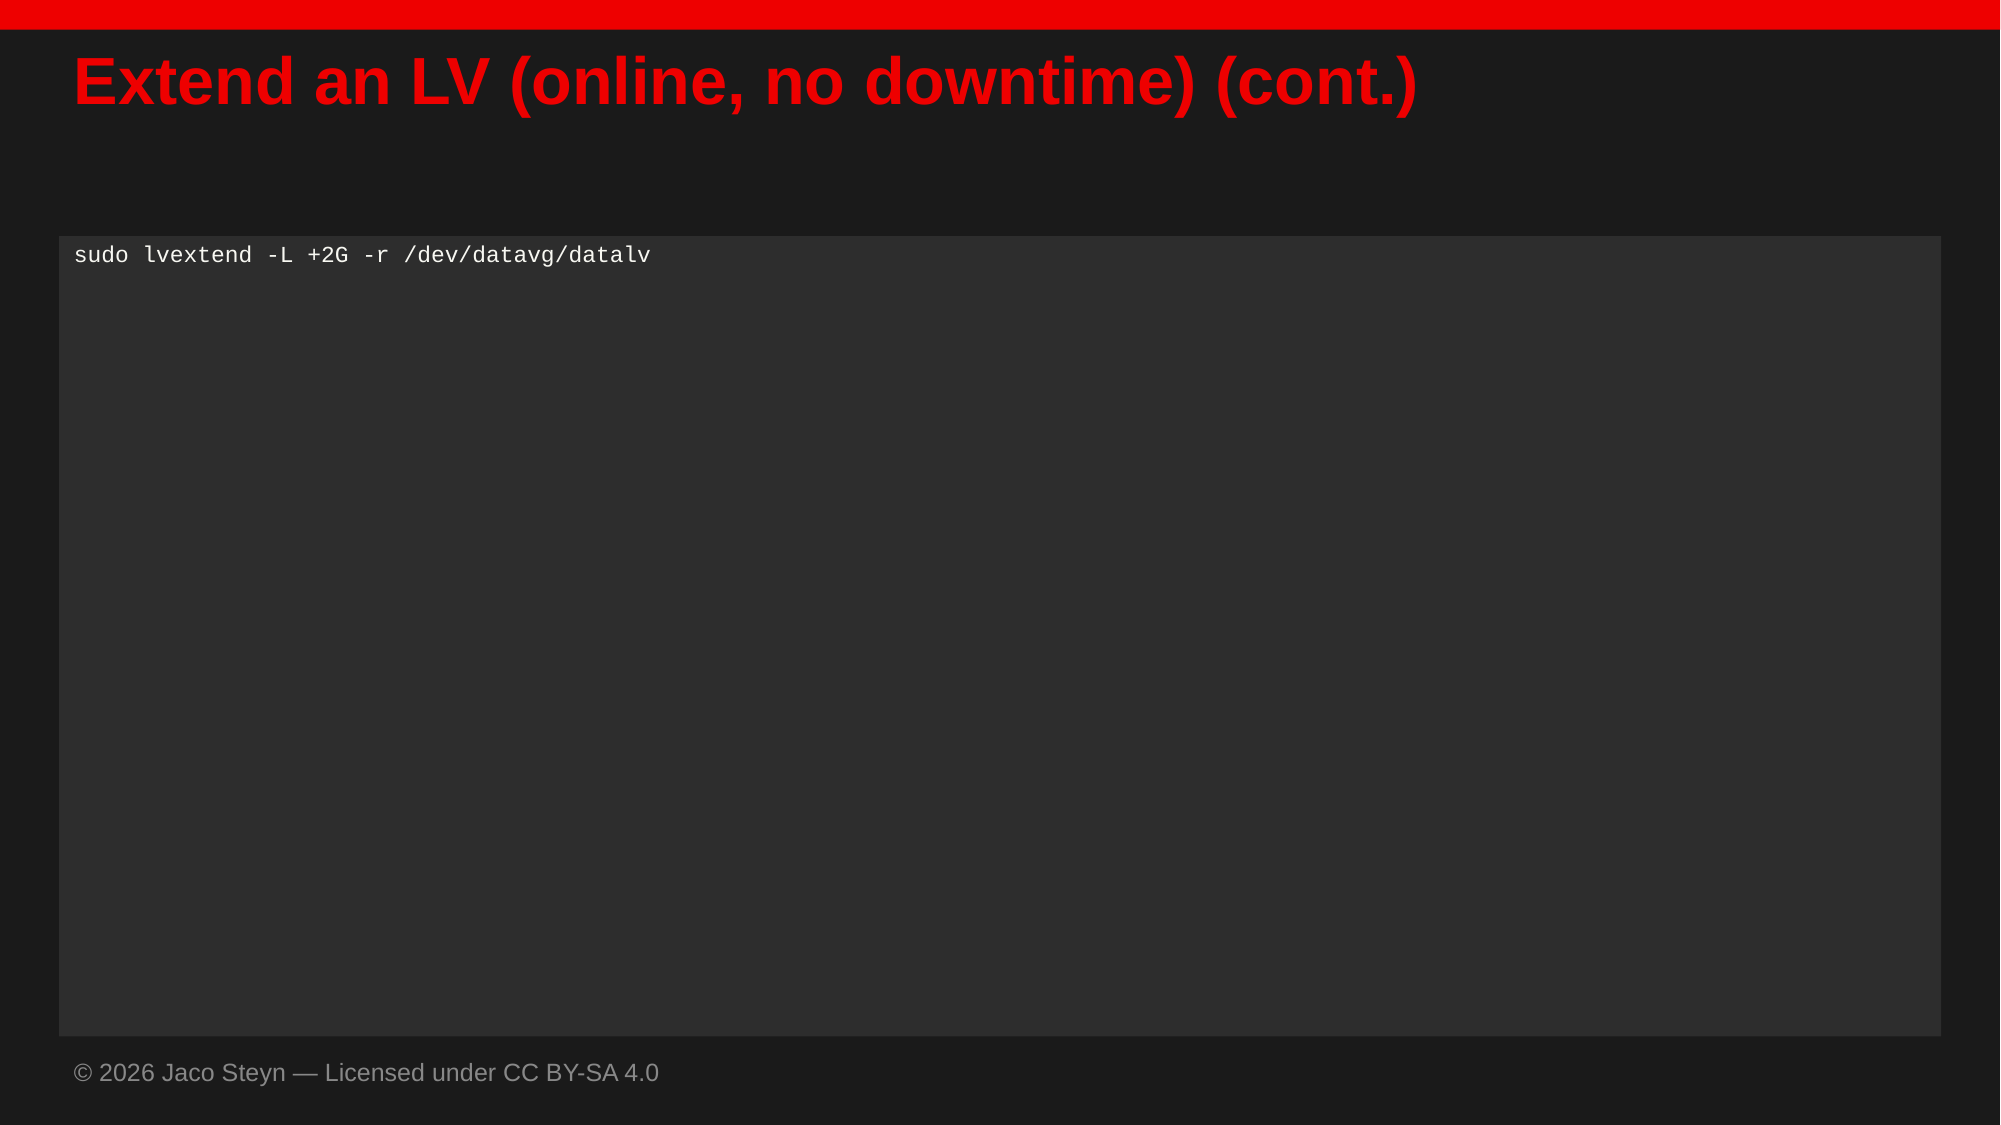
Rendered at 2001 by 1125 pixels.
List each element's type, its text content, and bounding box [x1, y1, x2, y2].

text_box © 2026 Jaco Steyn — Licensed under CC BY-SA 4.0 [59, 1051, 1942, 1093]
text_box Extend an LV (online, no downtime) (cont.) [59, 36, 1942, 208]
text_box [0, 0, 2001, 30]
text_box sudo lvextend -L +2G -r /dev/datavg/datalv [59, 236, 1942, 1037]
